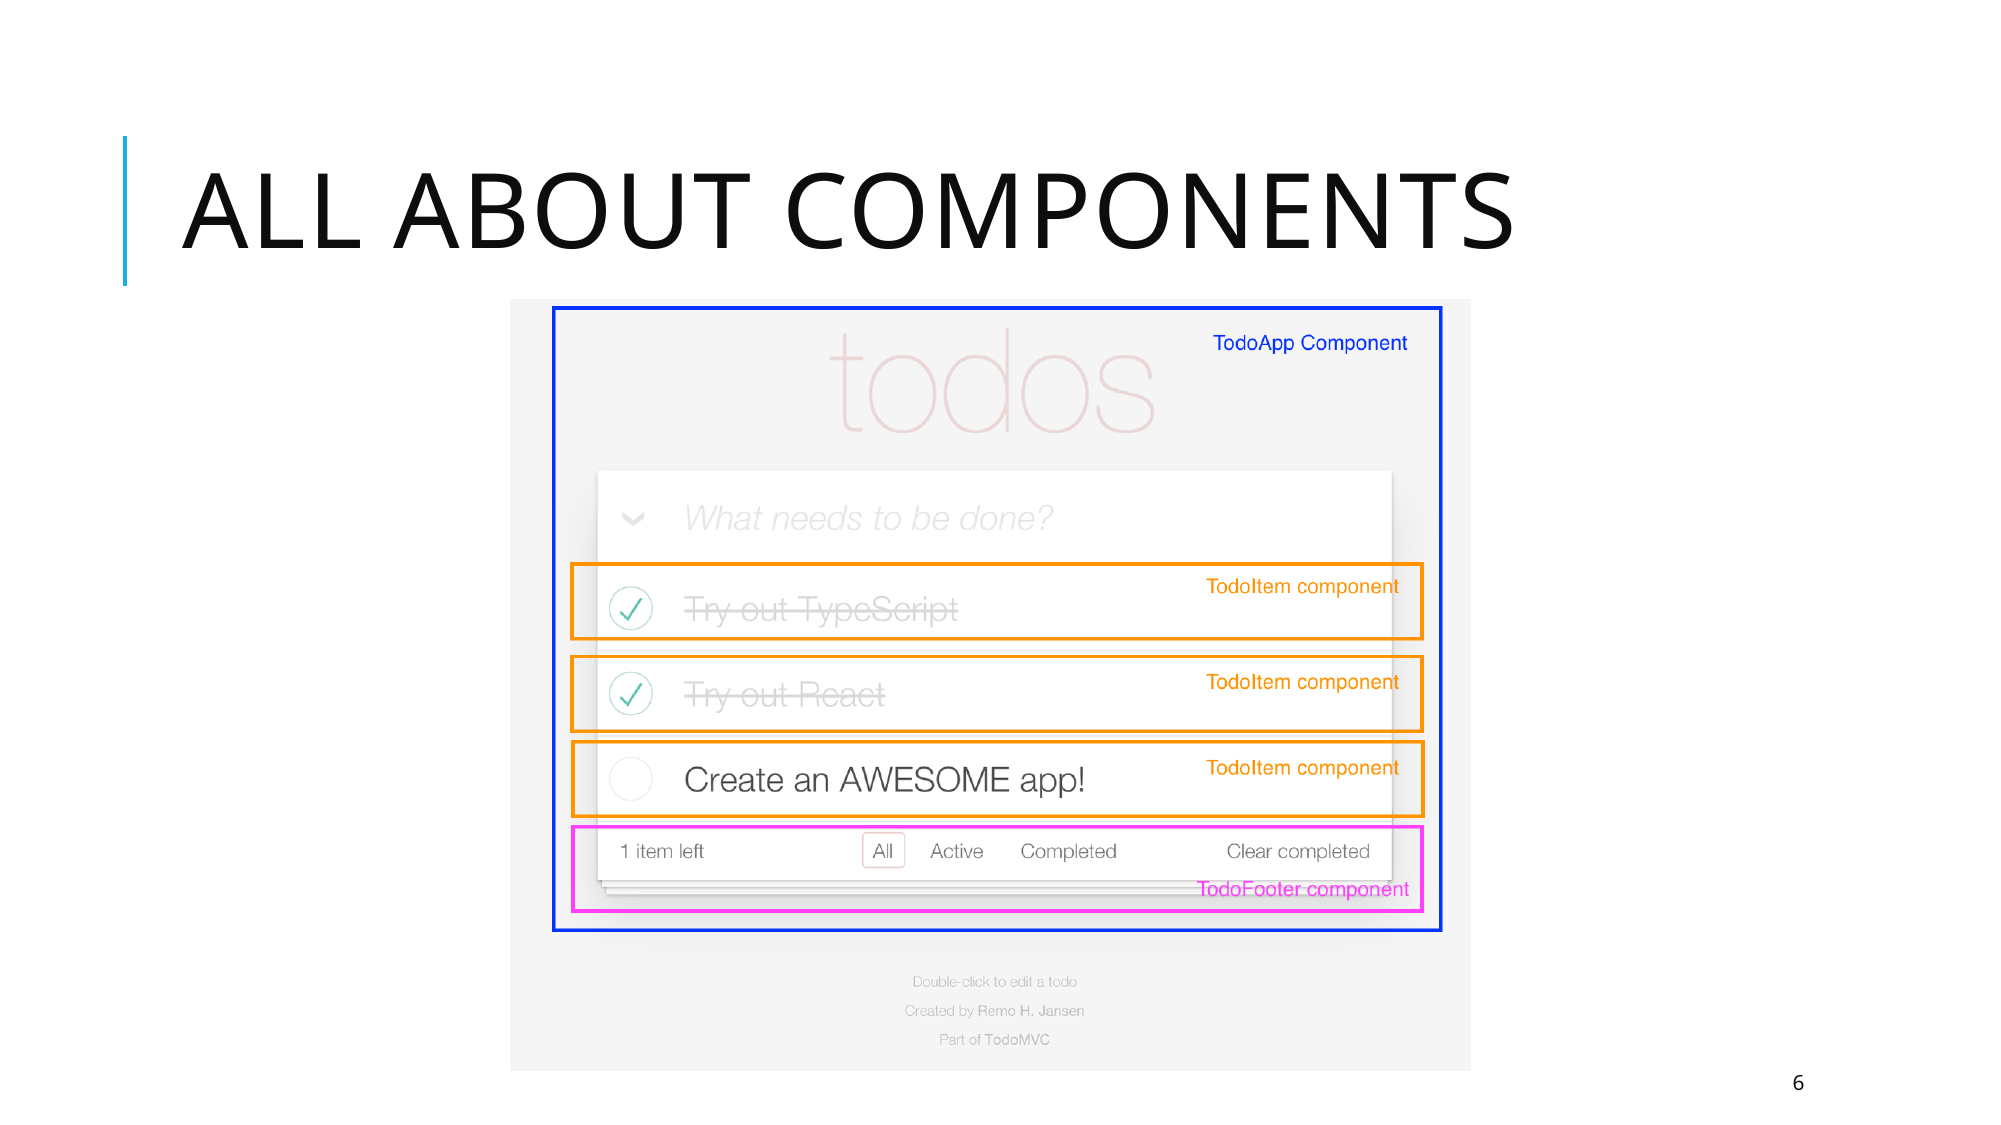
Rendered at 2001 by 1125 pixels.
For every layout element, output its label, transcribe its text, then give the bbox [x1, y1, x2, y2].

title All about components [168, 96, 1763, 342]
picture [510, 299, 1471, 1071]
slide_number <number> [1777, 1061, 1938, 1107]
